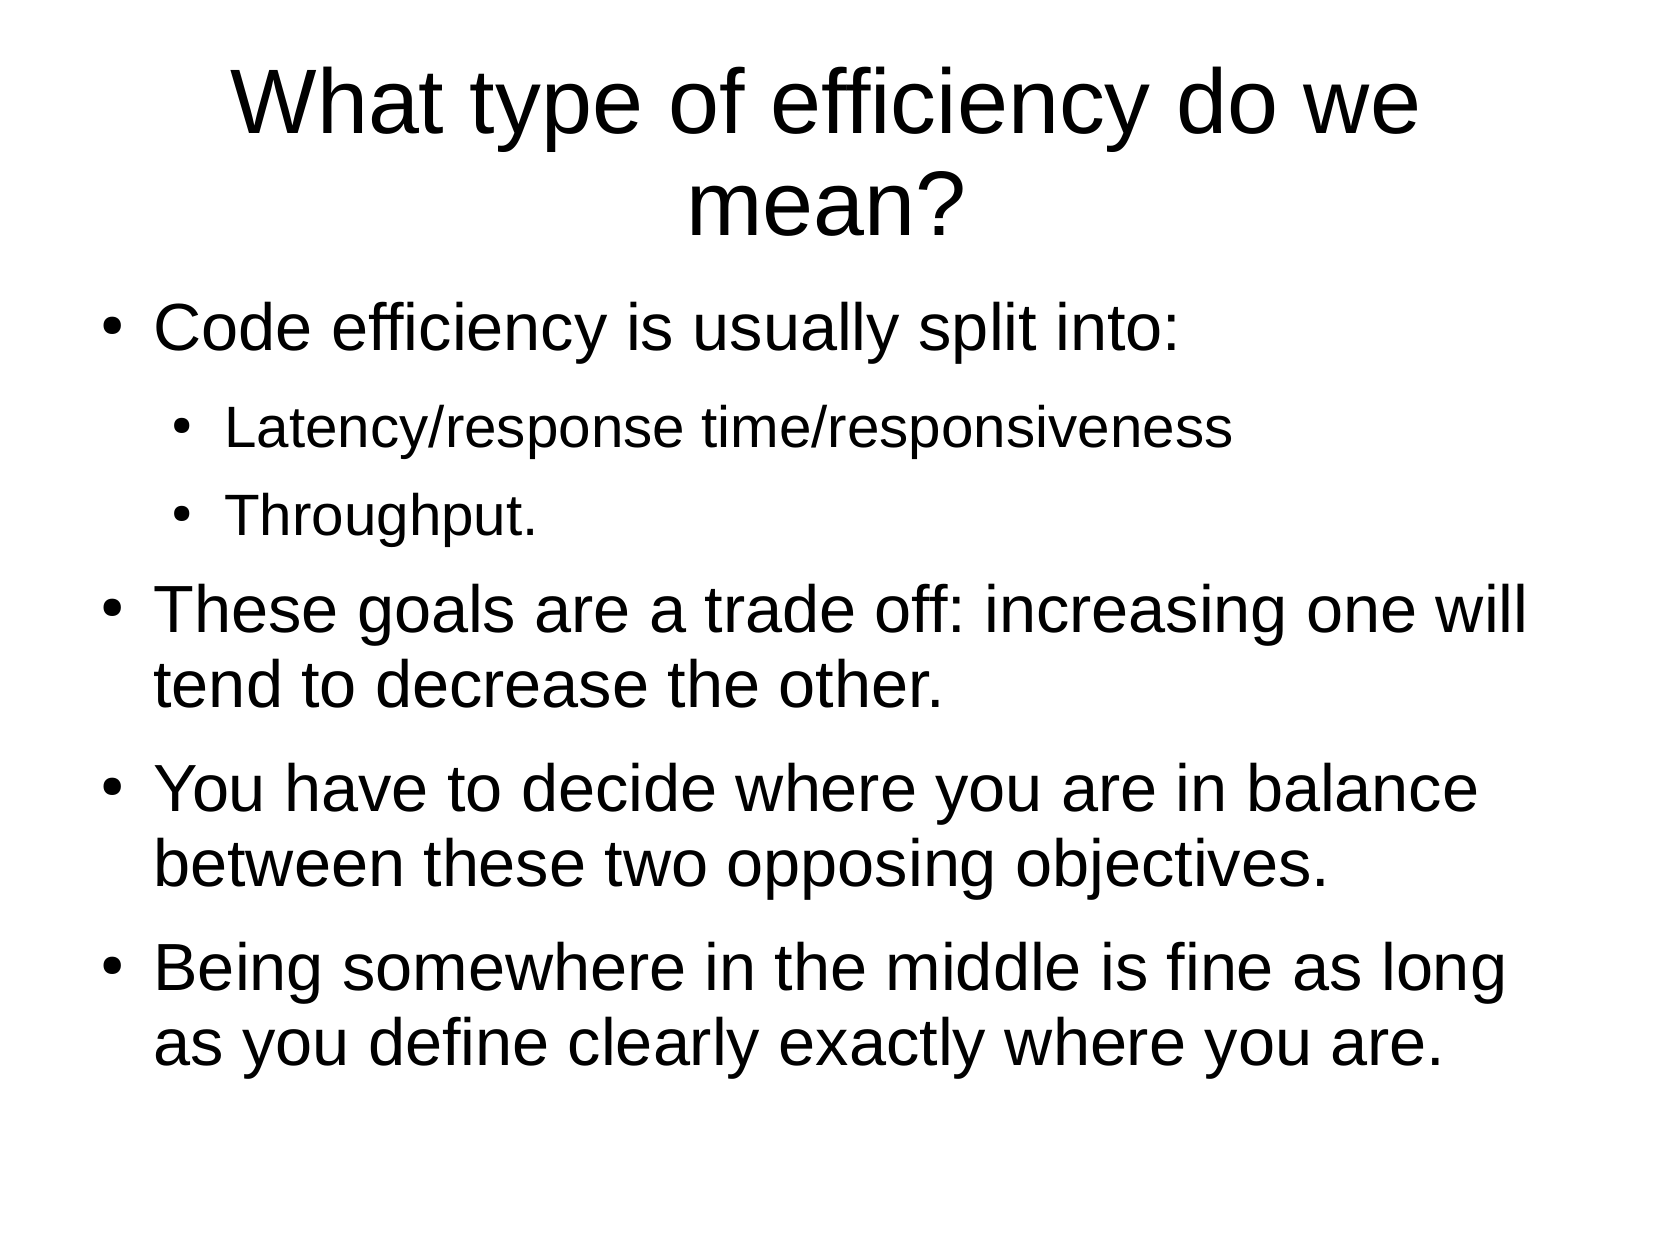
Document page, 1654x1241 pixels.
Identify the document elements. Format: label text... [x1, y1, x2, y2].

list Code efficiency is usually split into: Latency/response time/responsiveness Throughput. These goals are a trade off: increasing one will tend to decrease the other. You have to decide where you are in balance between these two opposing objectives. Being somewhere in the middle is fine as long as you define clearly exactly where you are. [82, 290, 1571, 1109]
title What type of efficiency do we mean? [82, 49, 1571, 257]
